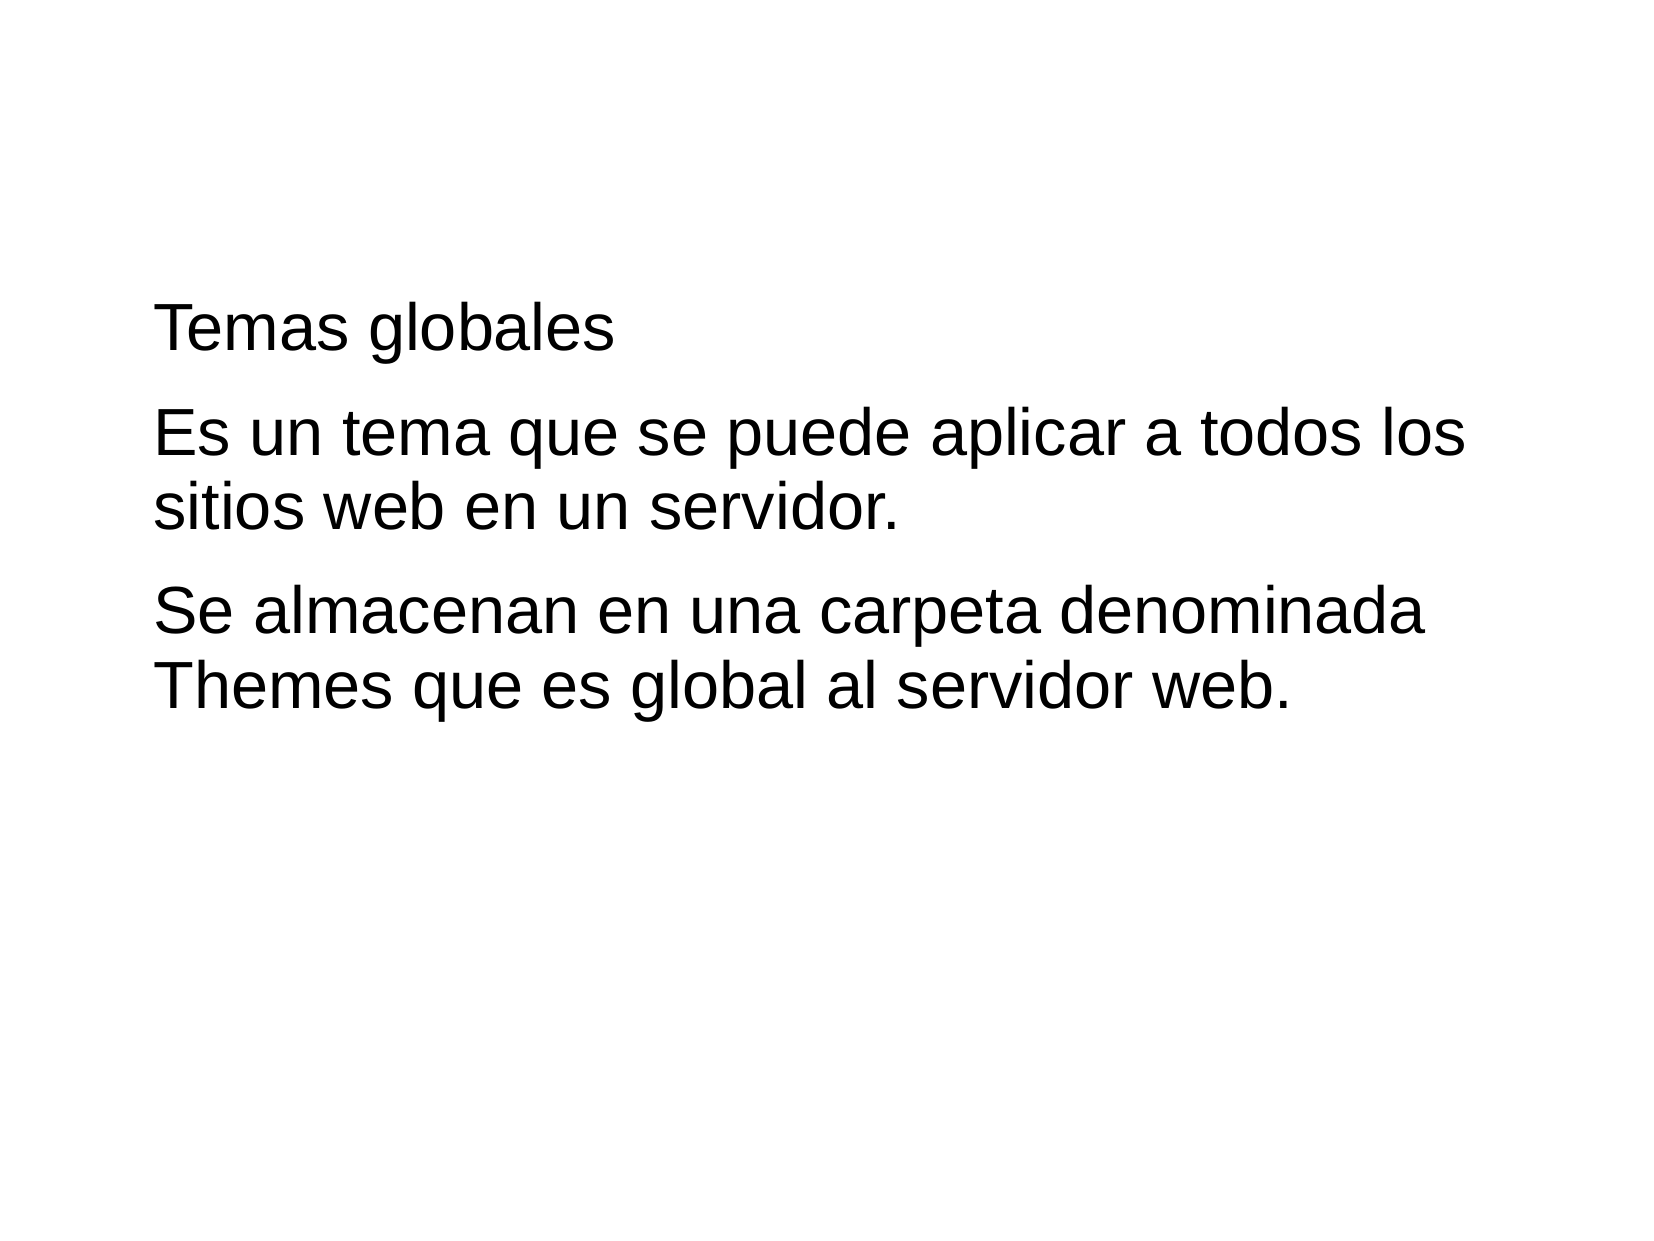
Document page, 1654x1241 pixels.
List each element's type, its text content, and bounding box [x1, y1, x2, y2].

list Temas globales Es un tema que se puede aplicar a todos los sitios web en un servidor. Se almacenan en una carpeta denominada Themes que es global al servidor web. [82, 290, 1571, 1010]
